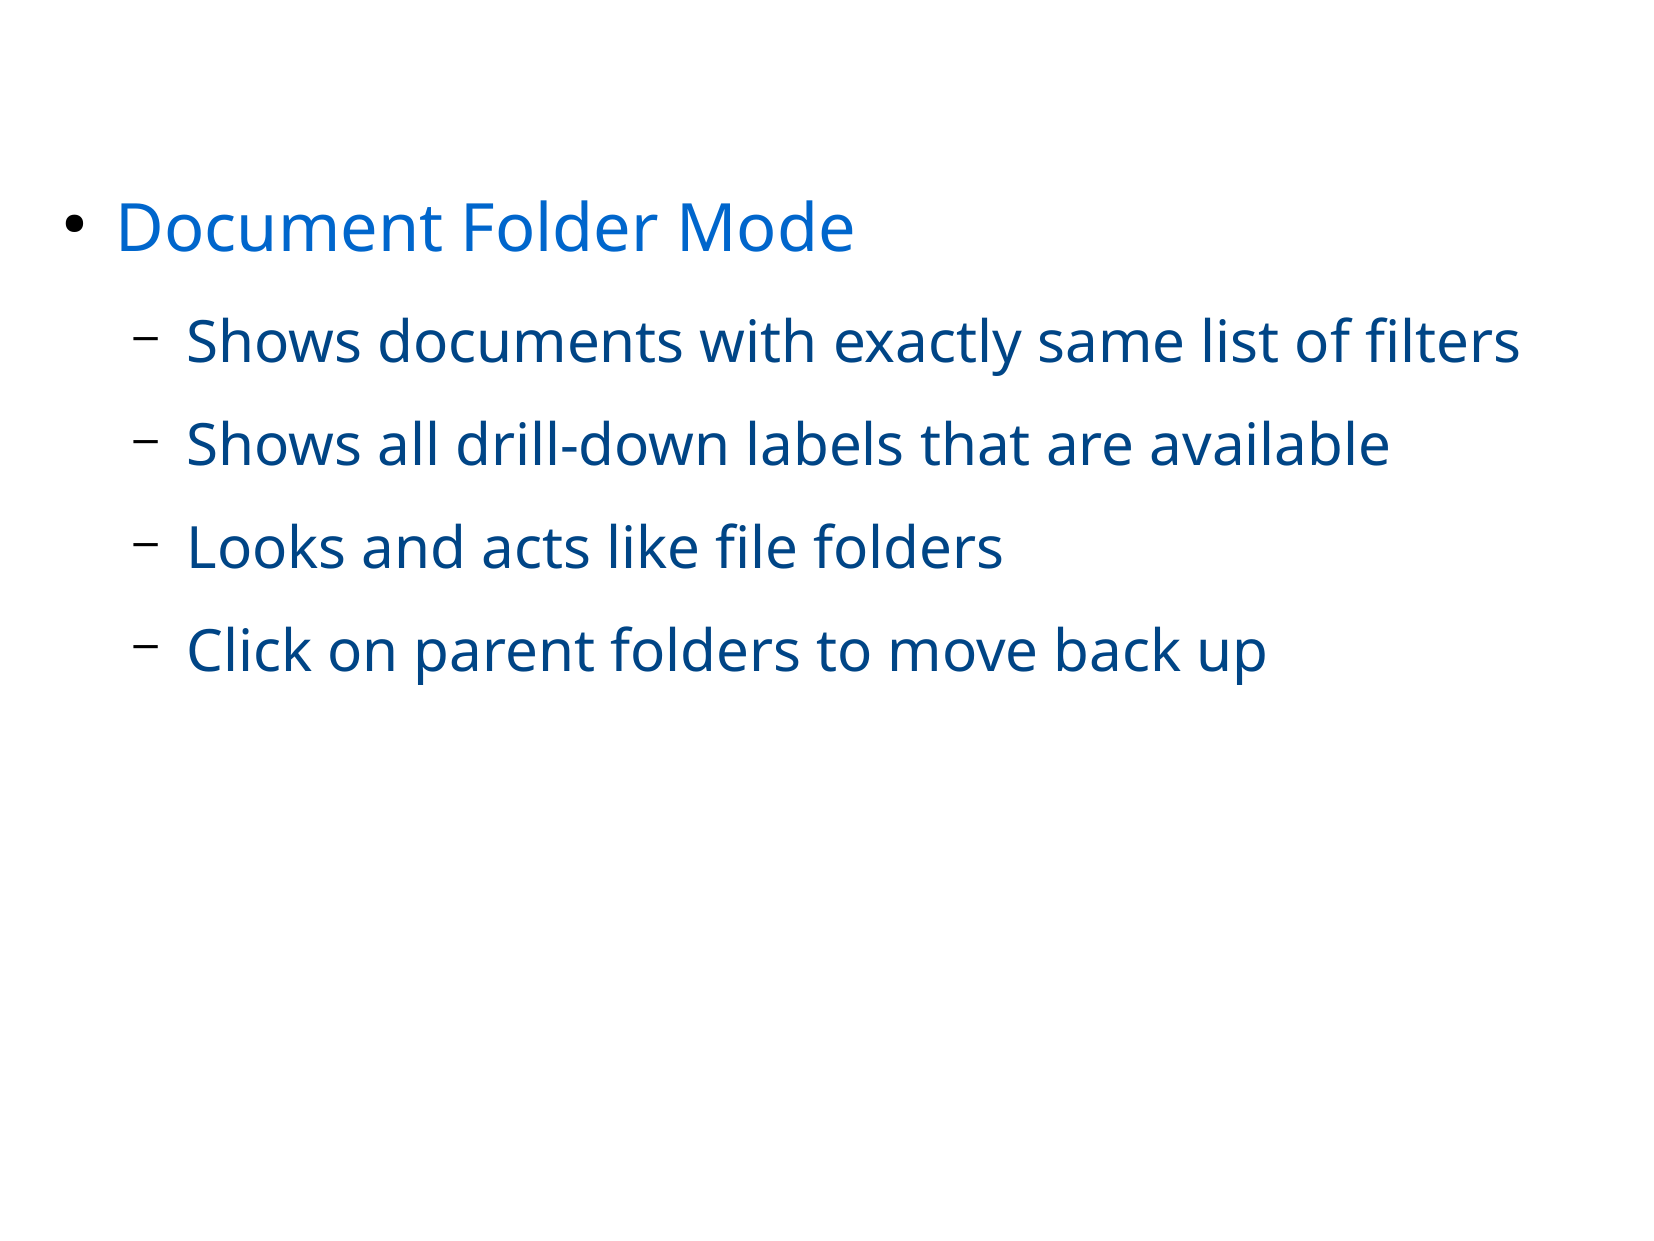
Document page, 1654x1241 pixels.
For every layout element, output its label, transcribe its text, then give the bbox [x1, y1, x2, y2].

list Document Folder Mode Shows documents with exactly same list of filters Shows all drill-down labels that are available Looks and acts like file folders Click on parent folders to move back up [45, 180, 1606, 1156]
